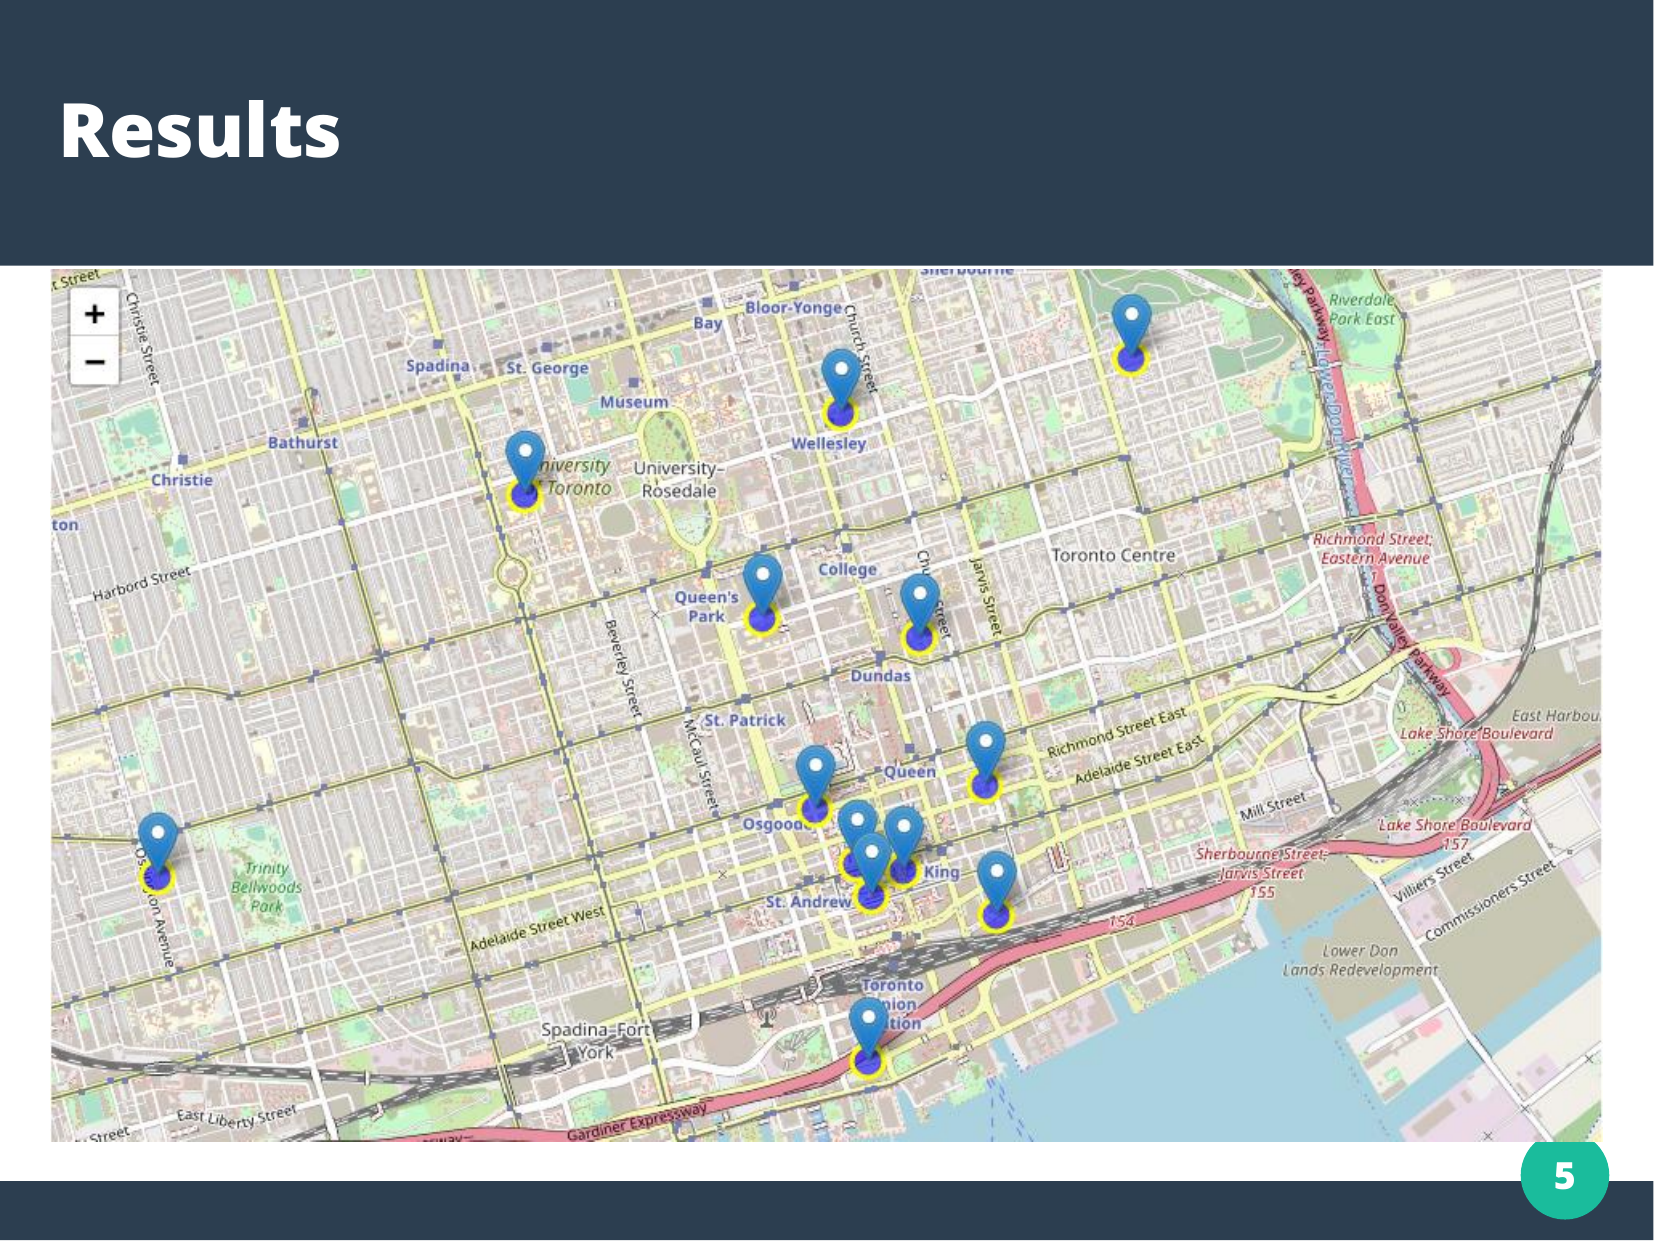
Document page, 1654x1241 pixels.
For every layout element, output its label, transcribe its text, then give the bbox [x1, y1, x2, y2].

picture [50, 269, 1603, 1142]
title Results [59, 49, 1595, 207]
